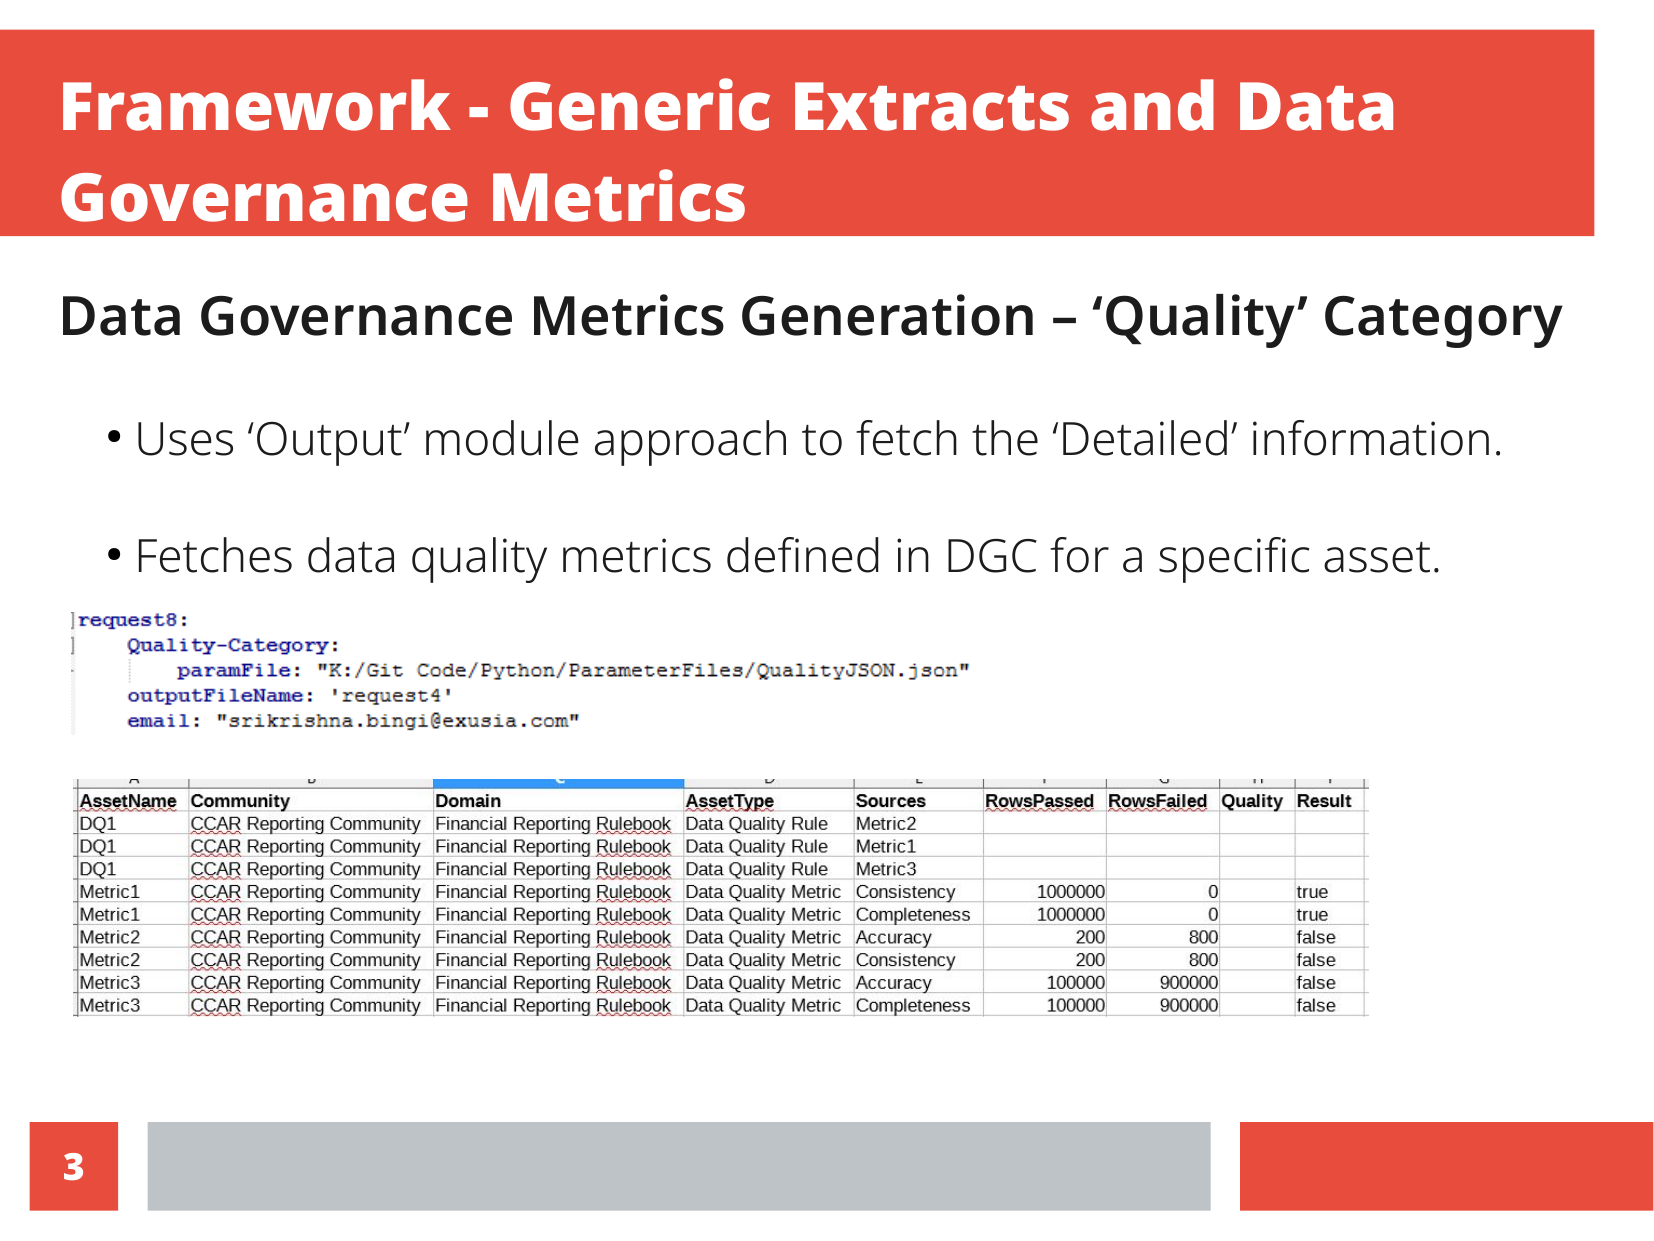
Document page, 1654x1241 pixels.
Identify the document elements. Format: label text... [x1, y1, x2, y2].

title Framework - Generic Extracts and Data Governance Metrics [59, 59, 1595, 207]
list Data Governance Metrics Generation – ‘Quality’ Category Uses ‘Output’ module approach to fetch the ‘Detailed’ information. Fetches data quality metrics defined in DGC for a specific asset. [59, 277, 1565, 1046]
picture [73, 779, 1369, 1017]
picture [71, 612, 1051, 735]
